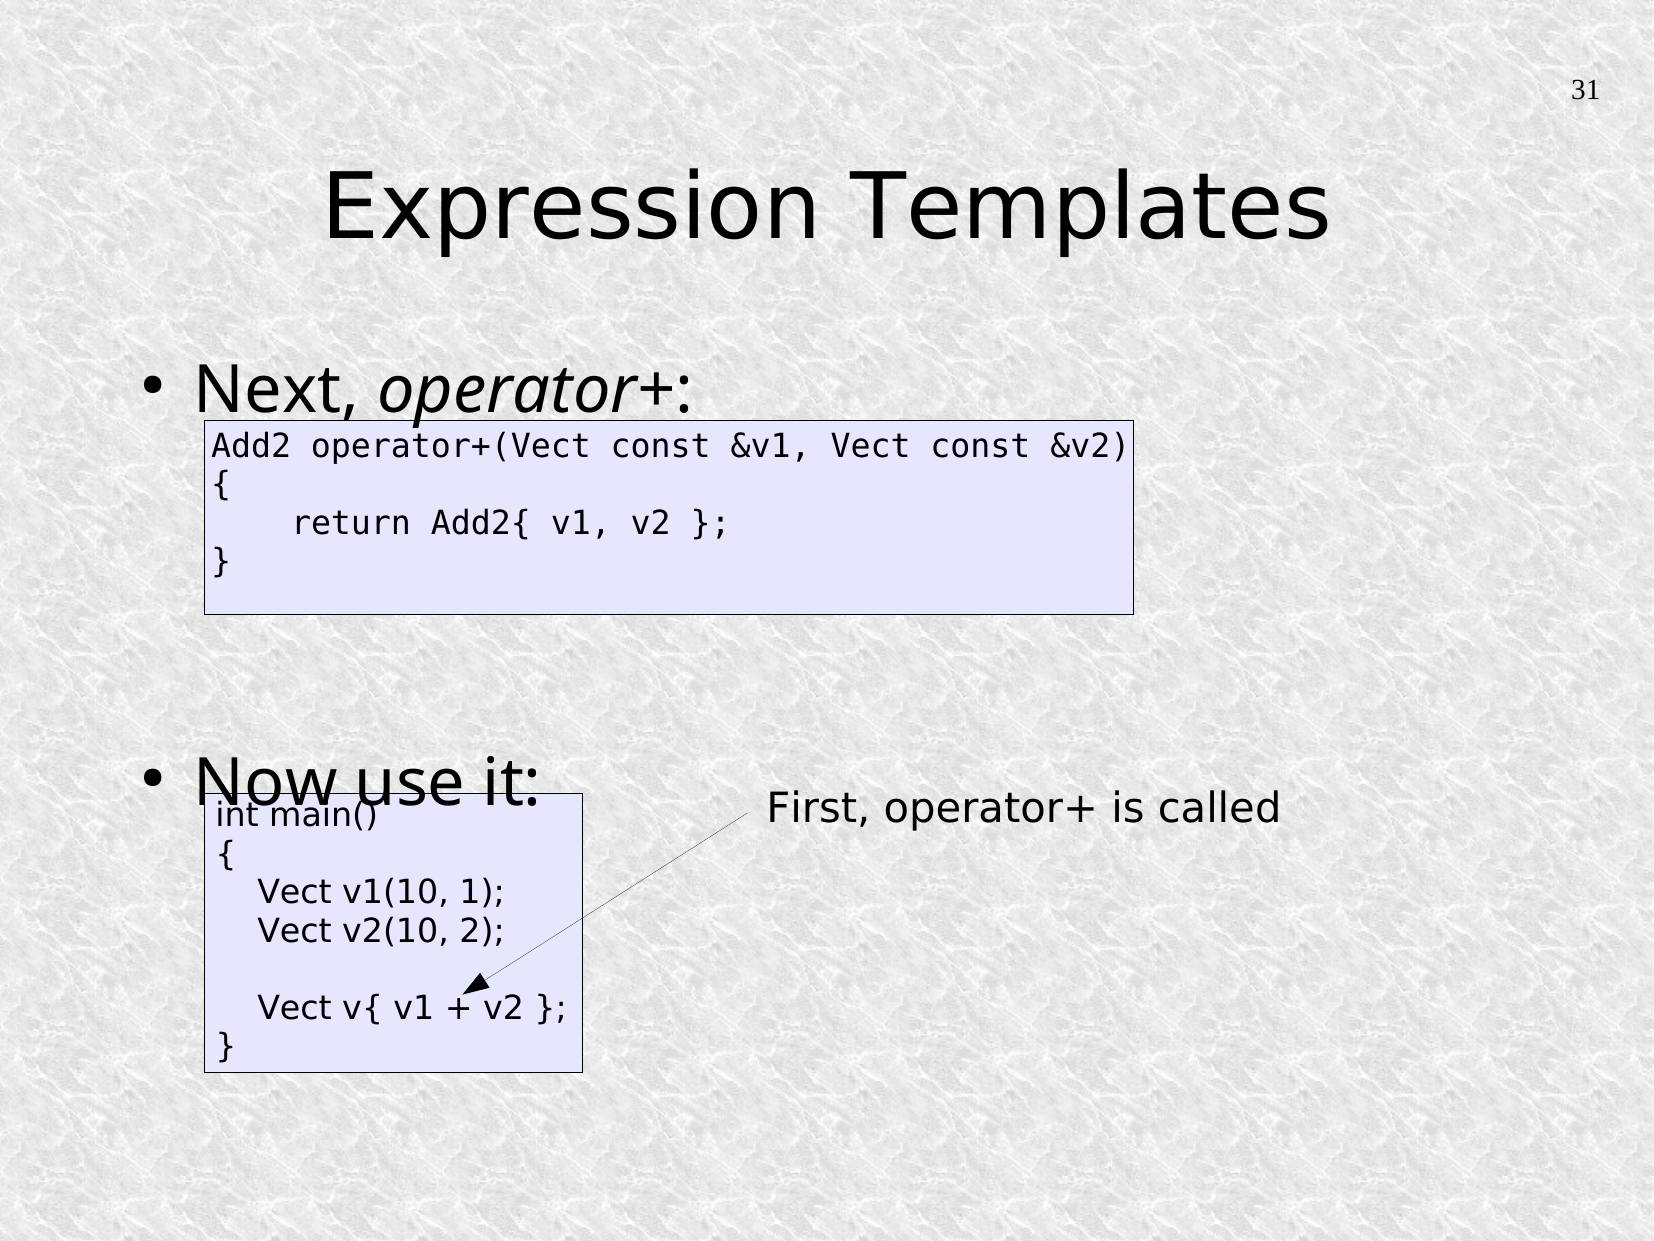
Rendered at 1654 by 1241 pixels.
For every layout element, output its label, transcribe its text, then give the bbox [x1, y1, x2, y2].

picture [0, 0, 1654, 1241]
text_box int main() { Vect v1(10, 1); Vect v2(10, 2); Vect v{ v1 + v2 }; } [215, 796, 568, 1066]
title Expression Templates [121, 102, 1534, 310]
list Next, operator+: Now use it: [123, 341, 1536, 1241]
text_box First, operator+ is called [766, 783, 1282, 832]
text_box Add2 operator+(Vect const &v1, Vect const &v2) { return Add2{ v1, v2 }; } [211, 426, 1132, 620]
